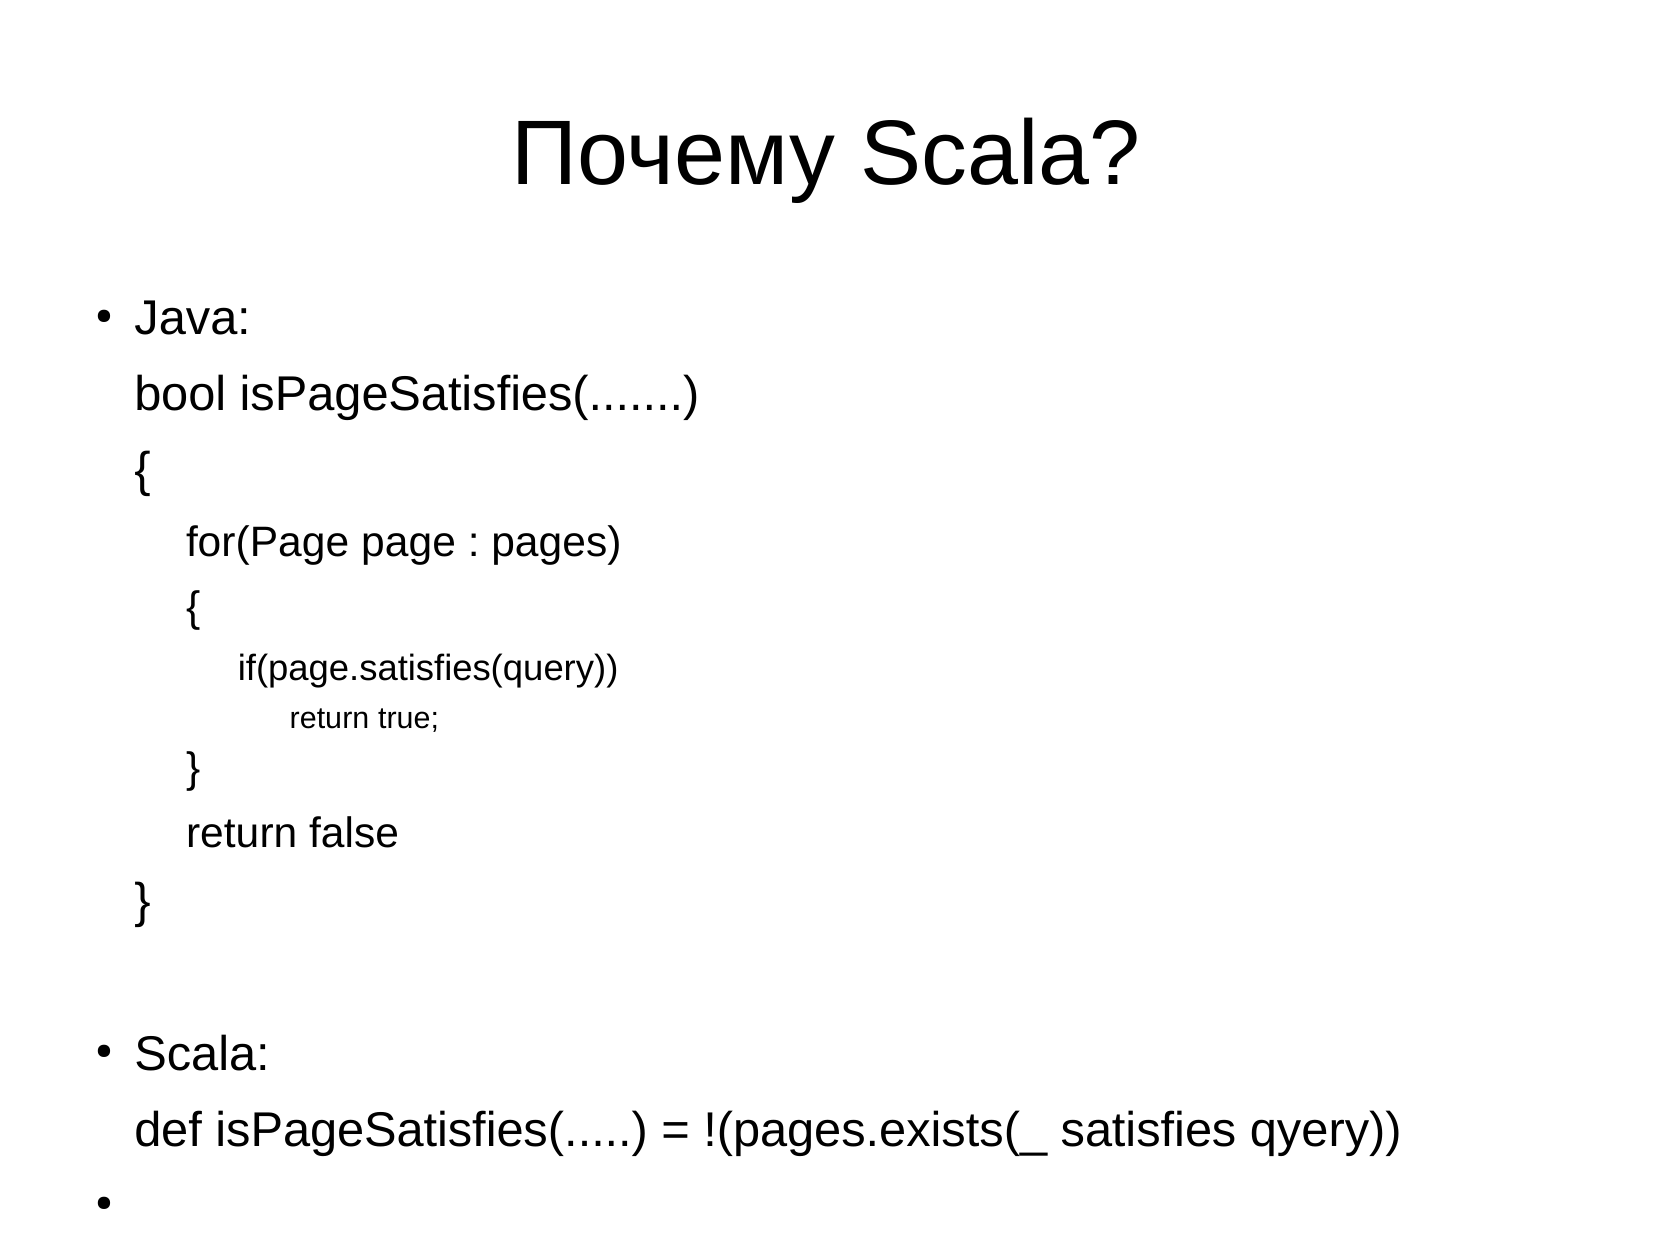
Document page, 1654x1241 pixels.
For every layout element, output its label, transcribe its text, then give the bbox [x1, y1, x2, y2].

list Java: bool isPageSatisfies(.......) { for(Page page : pages) { if(page.satisfies(query)) return true; } return false } Scala: def isPageSatisfies(.....) = !(pages.exists(_ satisfies qyery)) [82, 290, 1538, 1158]
title Почему Scala? [82, 49, 1571, 257]
